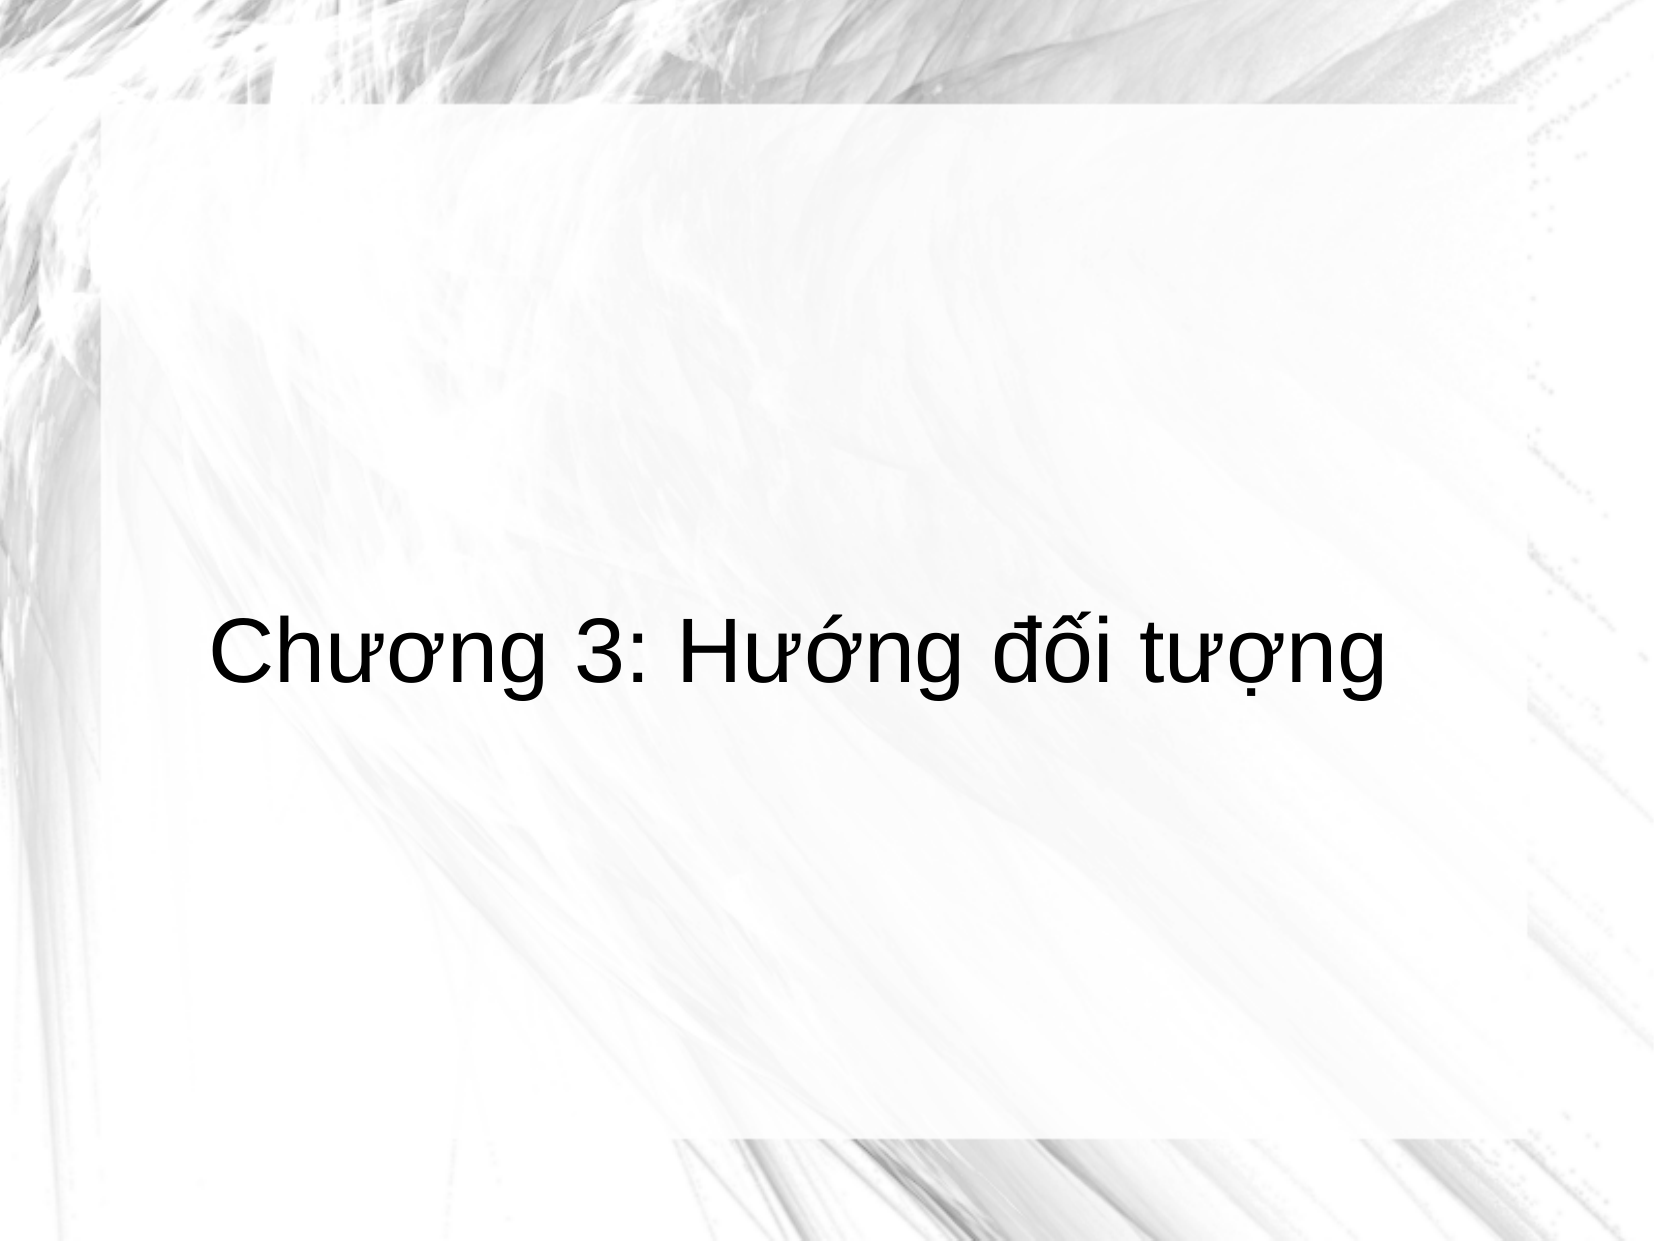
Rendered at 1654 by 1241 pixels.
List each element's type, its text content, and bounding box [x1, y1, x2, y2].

title Chương 3: Hướng đối tượng [105, 567, 1493, 736]
picture [0, 0, 1654, 1241]
